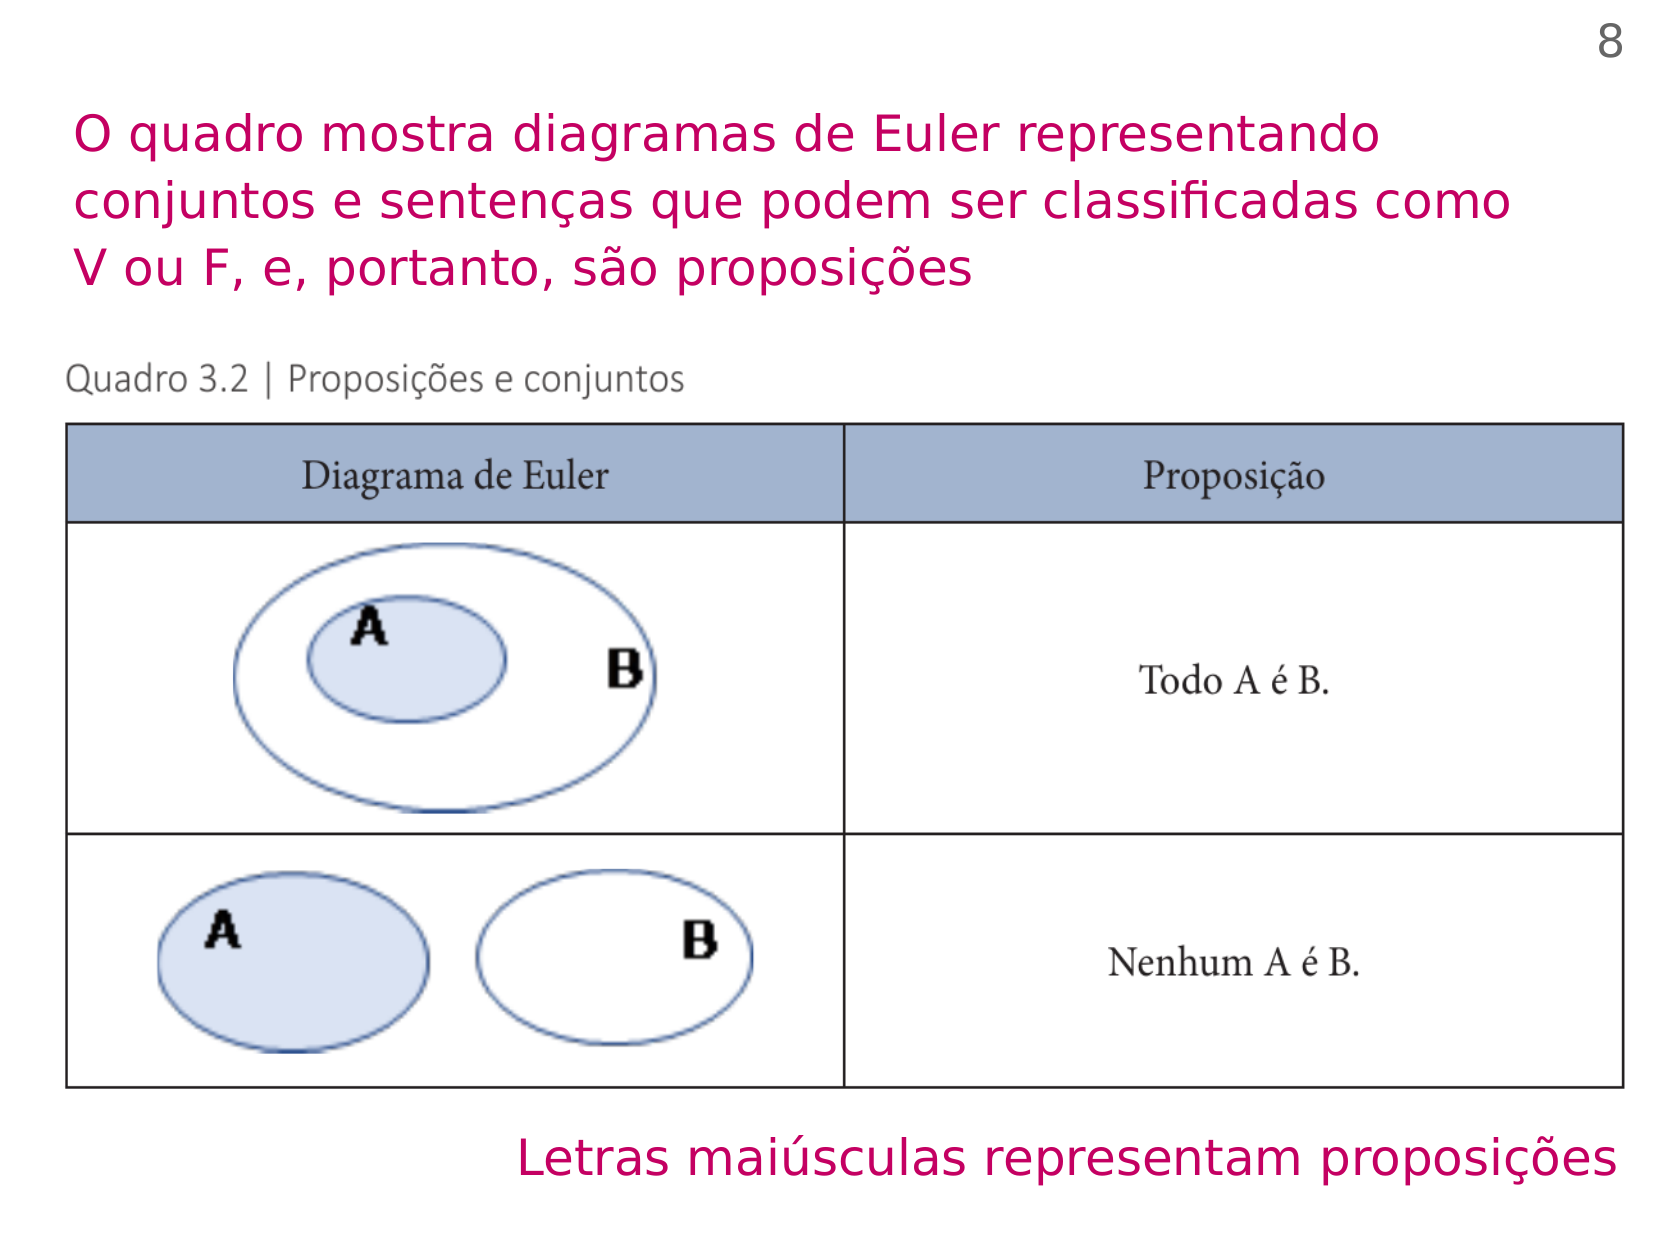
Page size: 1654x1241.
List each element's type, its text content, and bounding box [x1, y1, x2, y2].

text_box O quadro mostra diagramas de Euler representando conjuntos e sentenças que podem ser classificadas como V ou F, e, portanto, são proposições [59, 88, 1536, 355]
text_box Letras maiúsculas representam proposições [501, 1122, 1634, 1206]
picture [59, 358, 1631, 1093]
